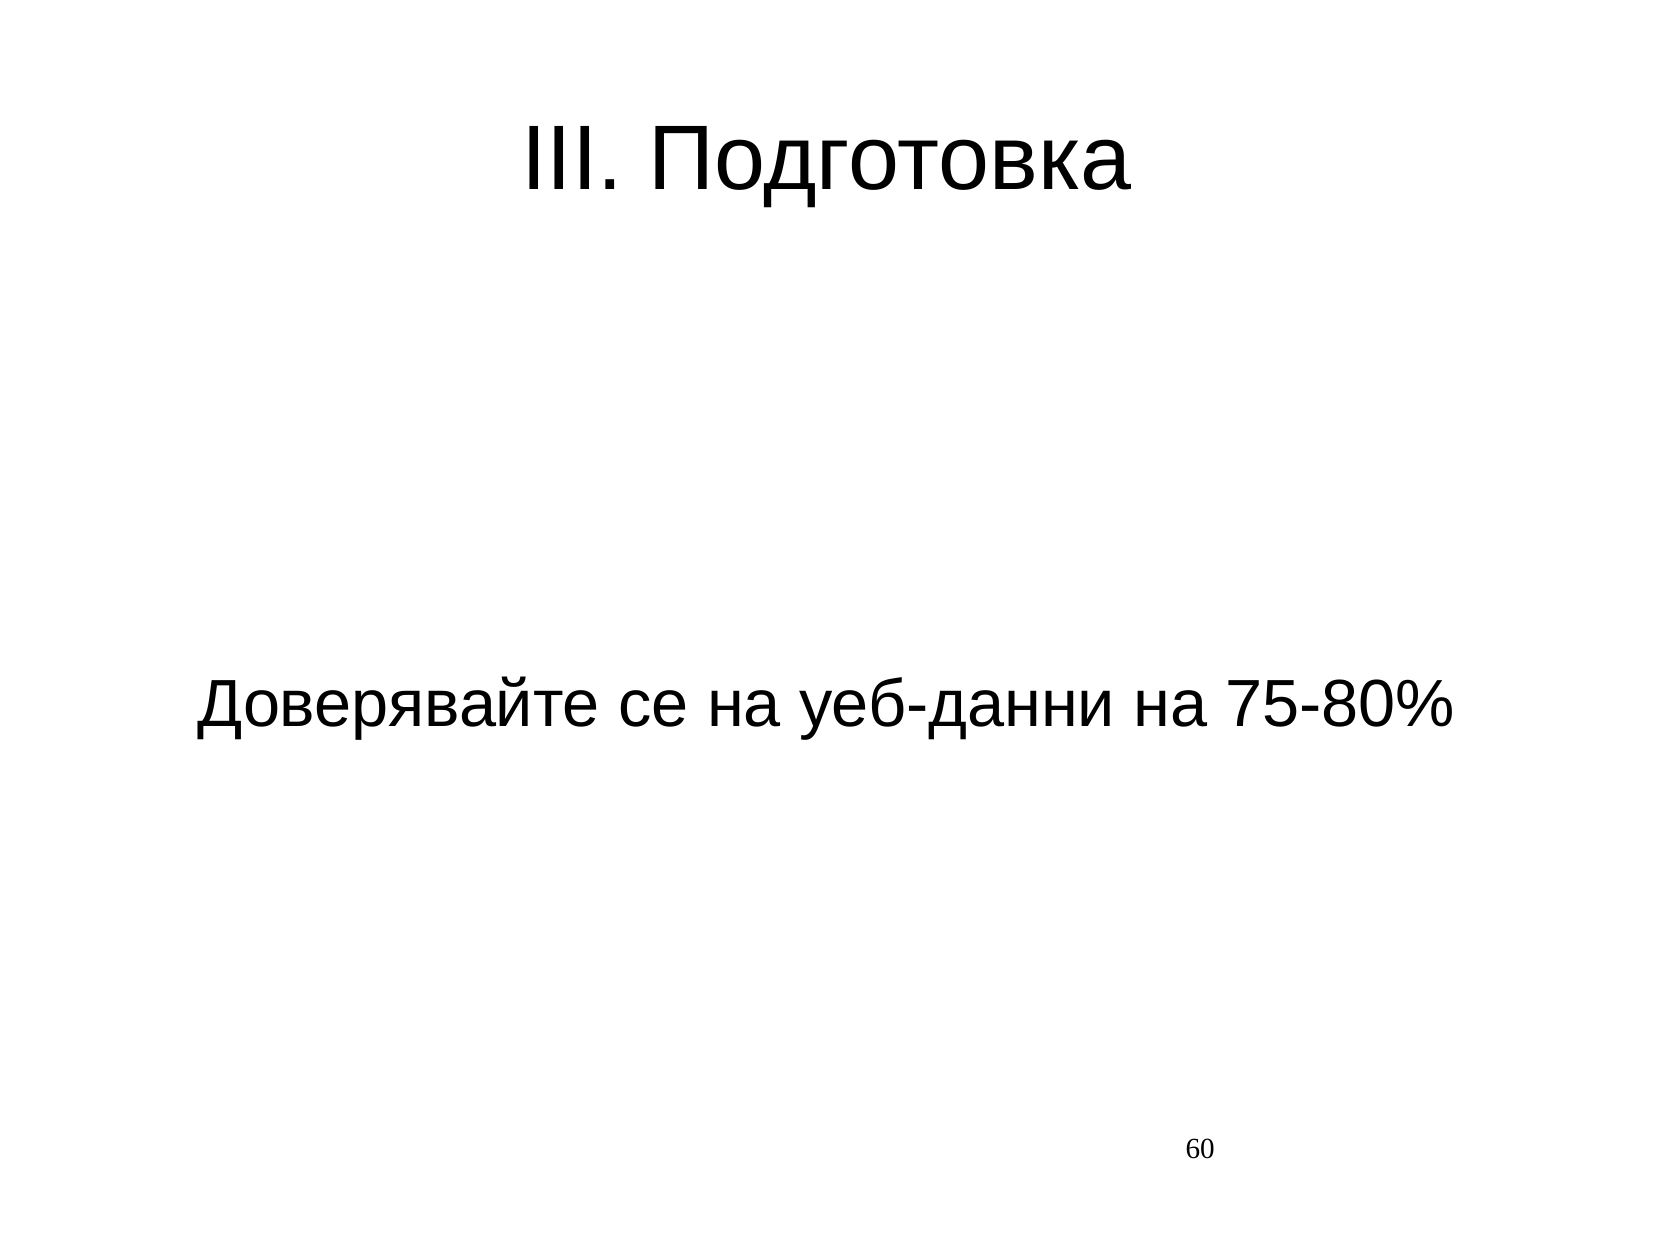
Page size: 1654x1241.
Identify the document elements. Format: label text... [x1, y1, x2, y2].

title III. Подготовка [82, 49, 1571, 257]
subtitle Доверявайте се на уеб-данни на 75-80% [82, 290, 1571, 1109]
text_box [1185, 1129, 1571, 1216]
